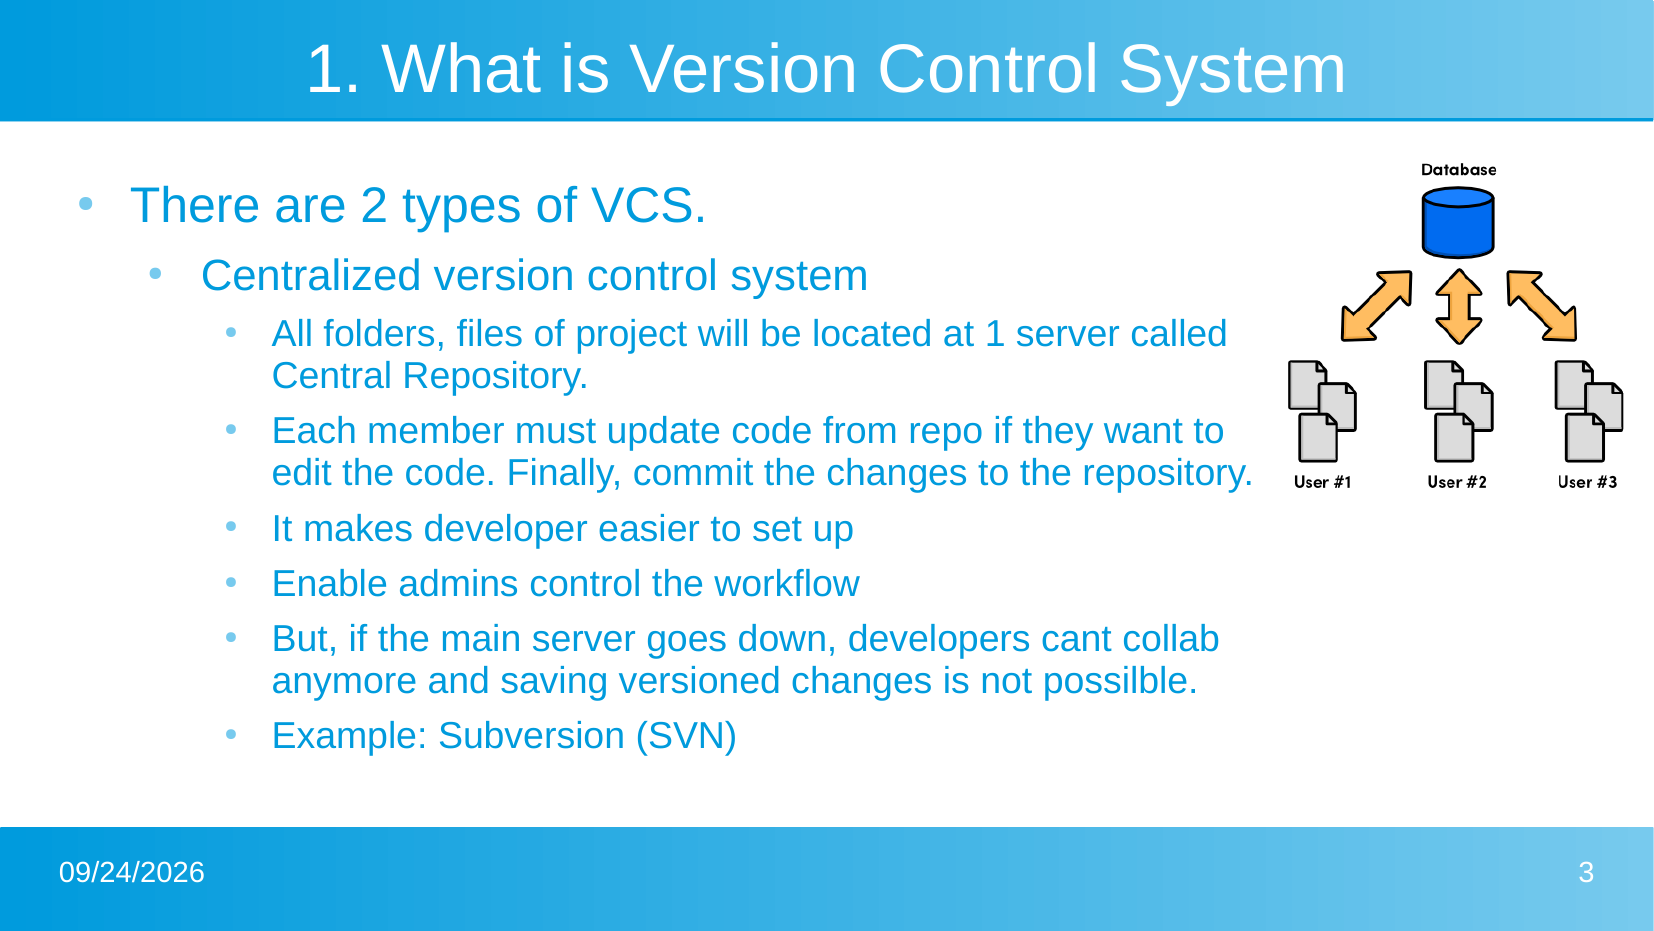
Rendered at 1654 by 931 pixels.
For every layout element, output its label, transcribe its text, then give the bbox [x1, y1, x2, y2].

picture [1259, 149, 1654, 507]
list There are 2 types of VCS. Centralized version control system All folders, files of project will be located at 1 server called Central Repository. Each member must update code from repo if they want to edit the code. Finally, commit the changes to the repository. It makes developer easier to set up Enable admins control the workflow But, if the main server goes down, developers cant collab anymore and saving versioned changes is not possilble. Example: Subversion (SVN) [59, 177, 1276, 768]
title 1. What is Version Control System [59, 29, 1595, 108]
